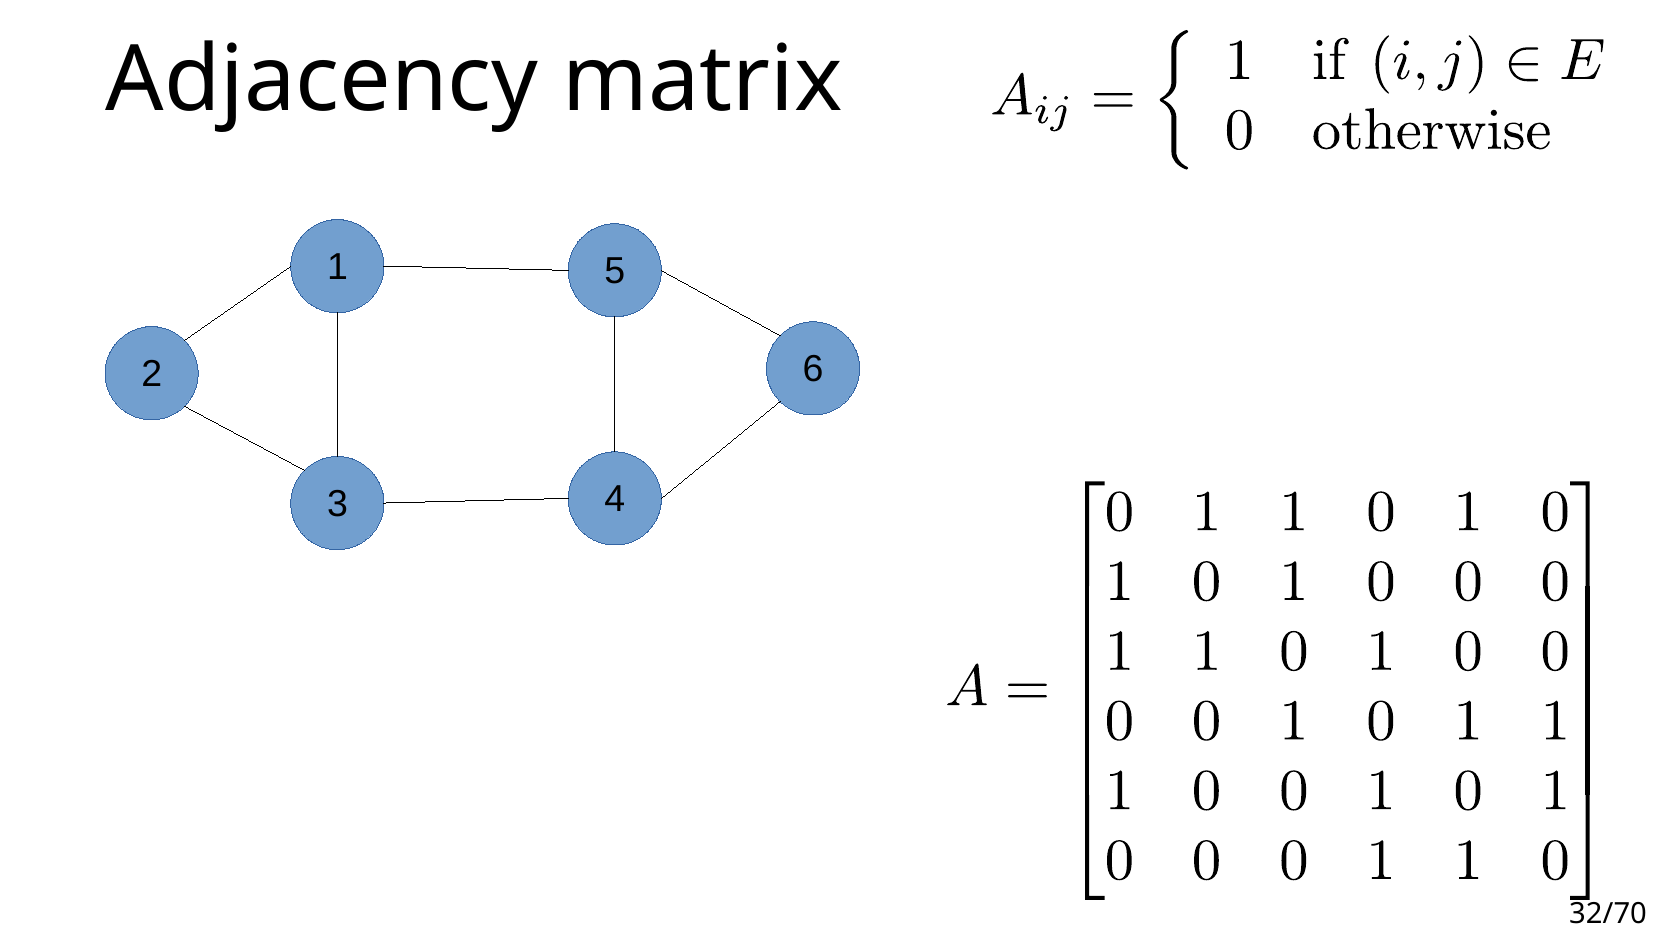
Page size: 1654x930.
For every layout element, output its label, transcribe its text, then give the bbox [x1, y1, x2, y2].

text_box 1 [290, 219, 384, 313]
text_box [945, 481, 1609, 901]
text_box 4 [568, 451, 662, 545]
text_box 5 [568, 223, 662, 317]
text_box [990, 29, 1606, 170]
text_box 6 [766, 321, 860, 415]
text_box 3 [290, 456, 384, 550]
title Adjacency matrix [15, 10, 934, 140]
text_box 2 [105, 326, 199, 420]
